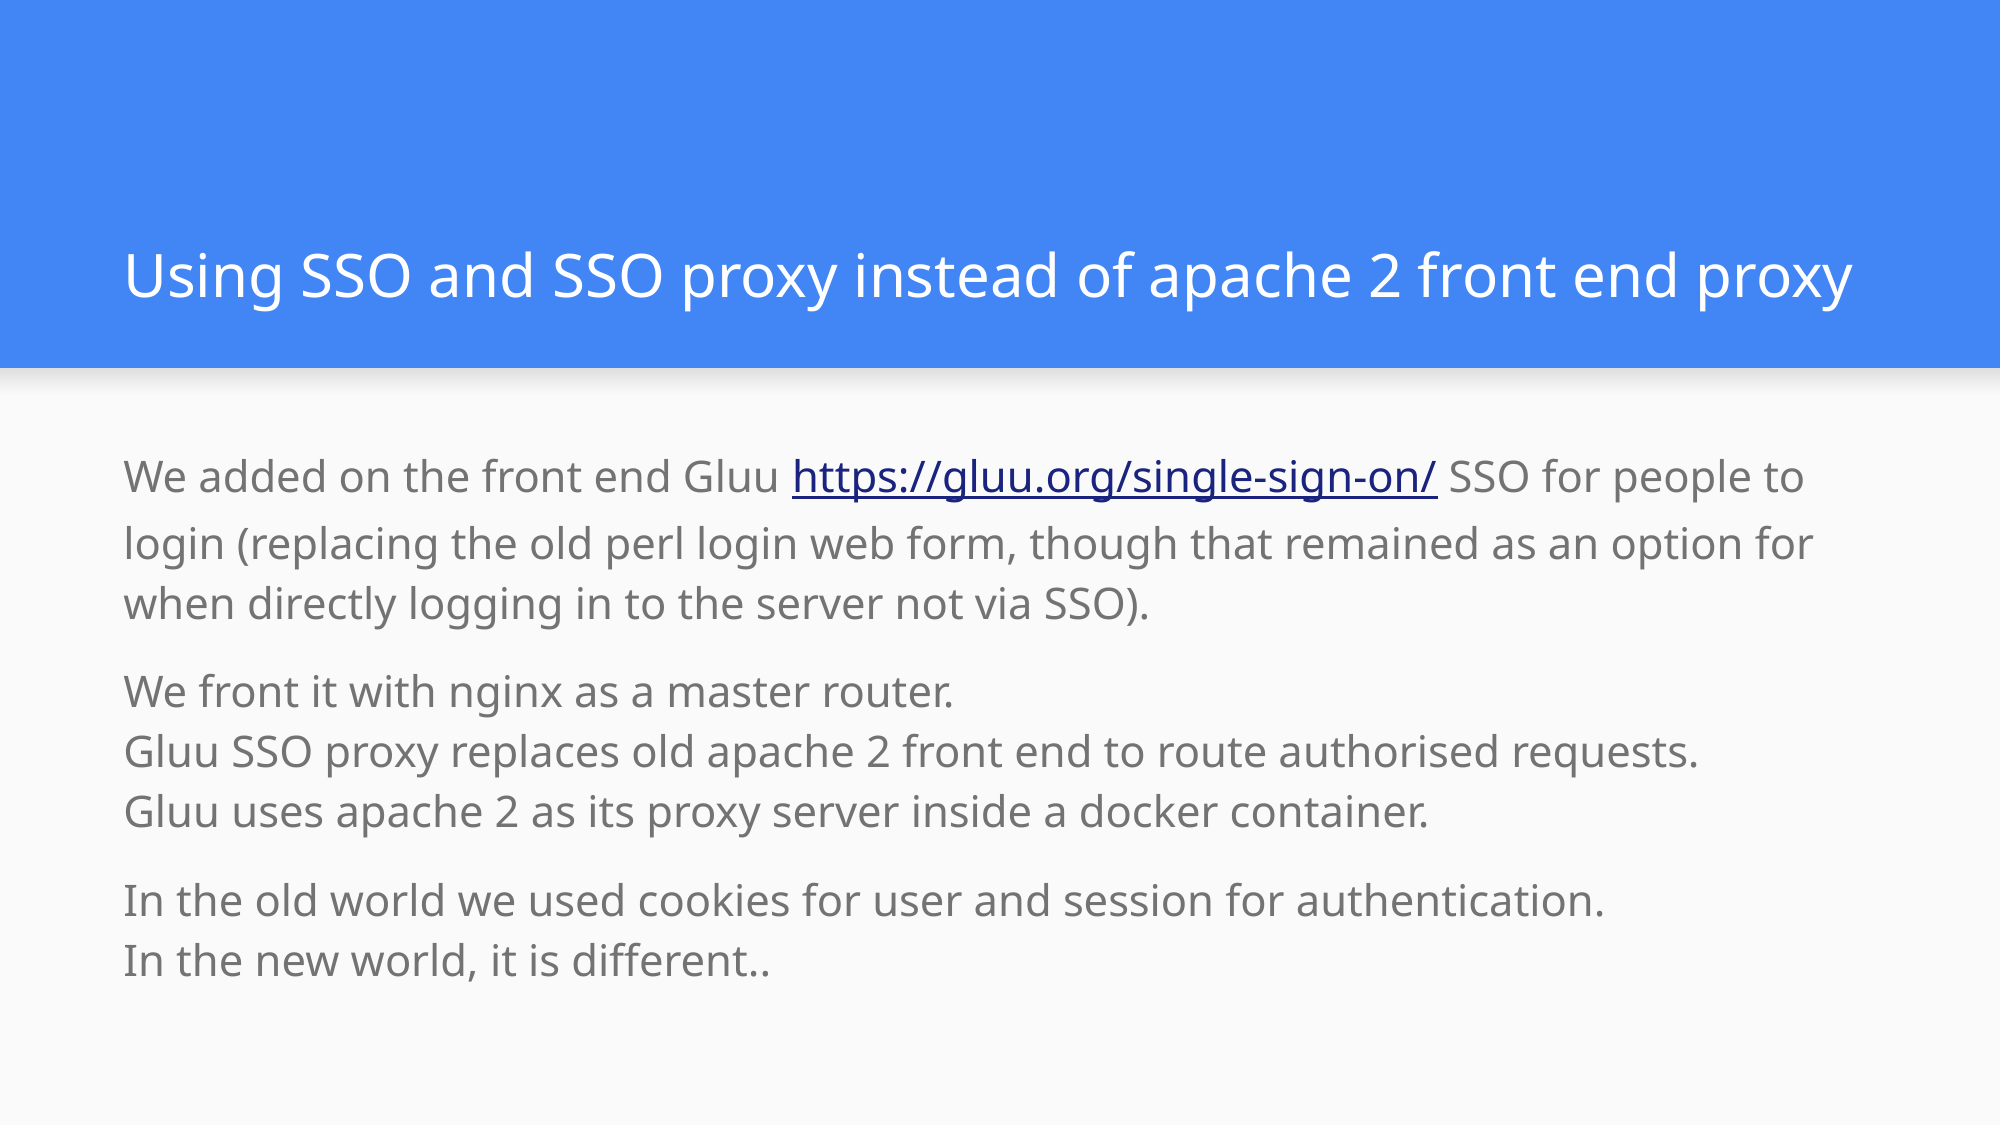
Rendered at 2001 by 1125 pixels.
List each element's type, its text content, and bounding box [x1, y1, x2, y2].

title Using SSO and SSO proxy instead of apache 2 front end proxy [103, 161, 1902, 330]
list We added on the front end Gluu https://gluu.org/single-sign-on/ SSO for people to login (replacing the old perl login web form, though that remained as an option for when directly logging in to the server not via SSO). We front it with nginx as a master router. Gluu SSO proxy replaces old apache 2 front end to route authorised requests. Gluu uses apache 2 as its proxy server inside a docker container. In the old world we used cookies for user and session for authentication. In the new world, it is different.. [103, 419, 1902, 1013]
